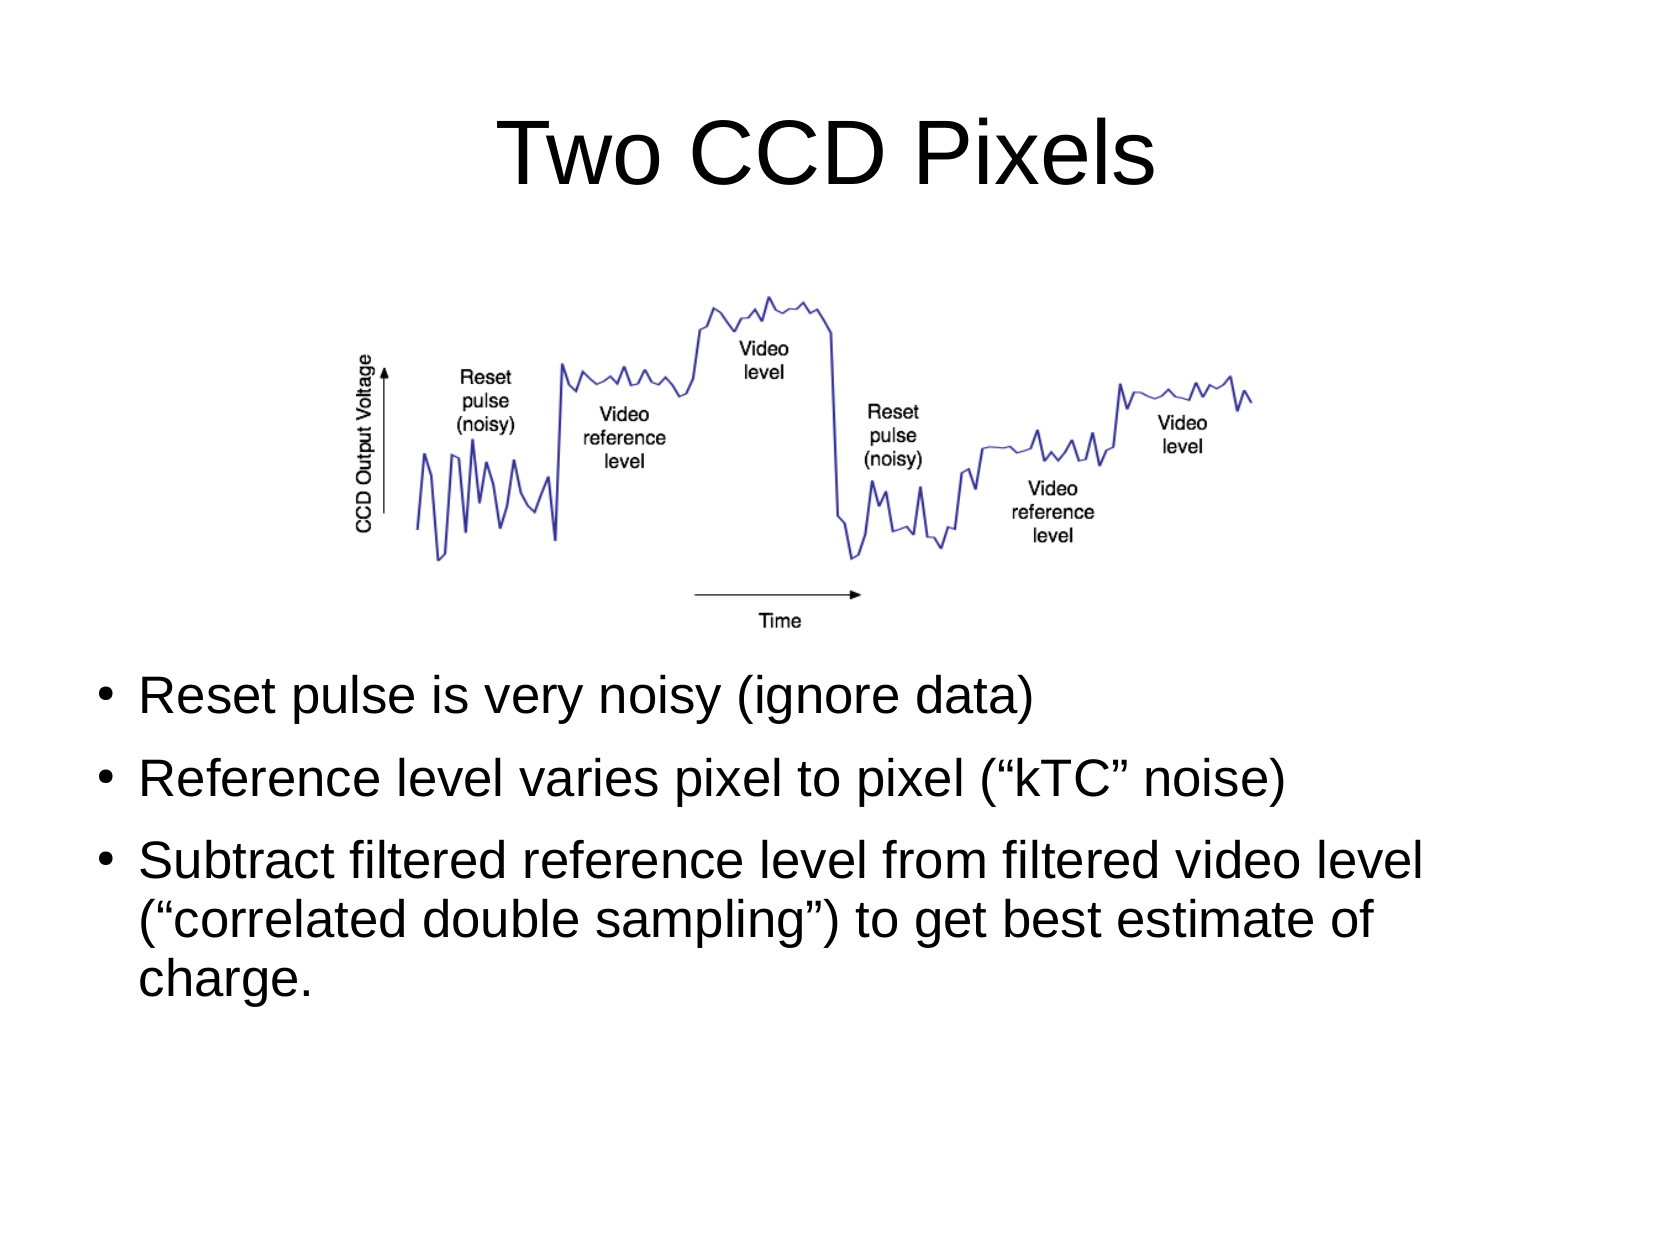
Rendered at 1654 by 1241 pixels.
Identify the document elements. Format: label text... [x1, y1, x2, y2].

list Reset pulse is very noisy (ignore data) Reference level varies pixel to pixel (“kTC” noise) Subtract filtered reference level from filtered video level (“correlated double sampling”) to get best estimate of charge. [82, 665, 1538, 1009]
title Two CCD Pixels [82, 49, 1571, 257]
picture [350, 290, 1270, 634]
